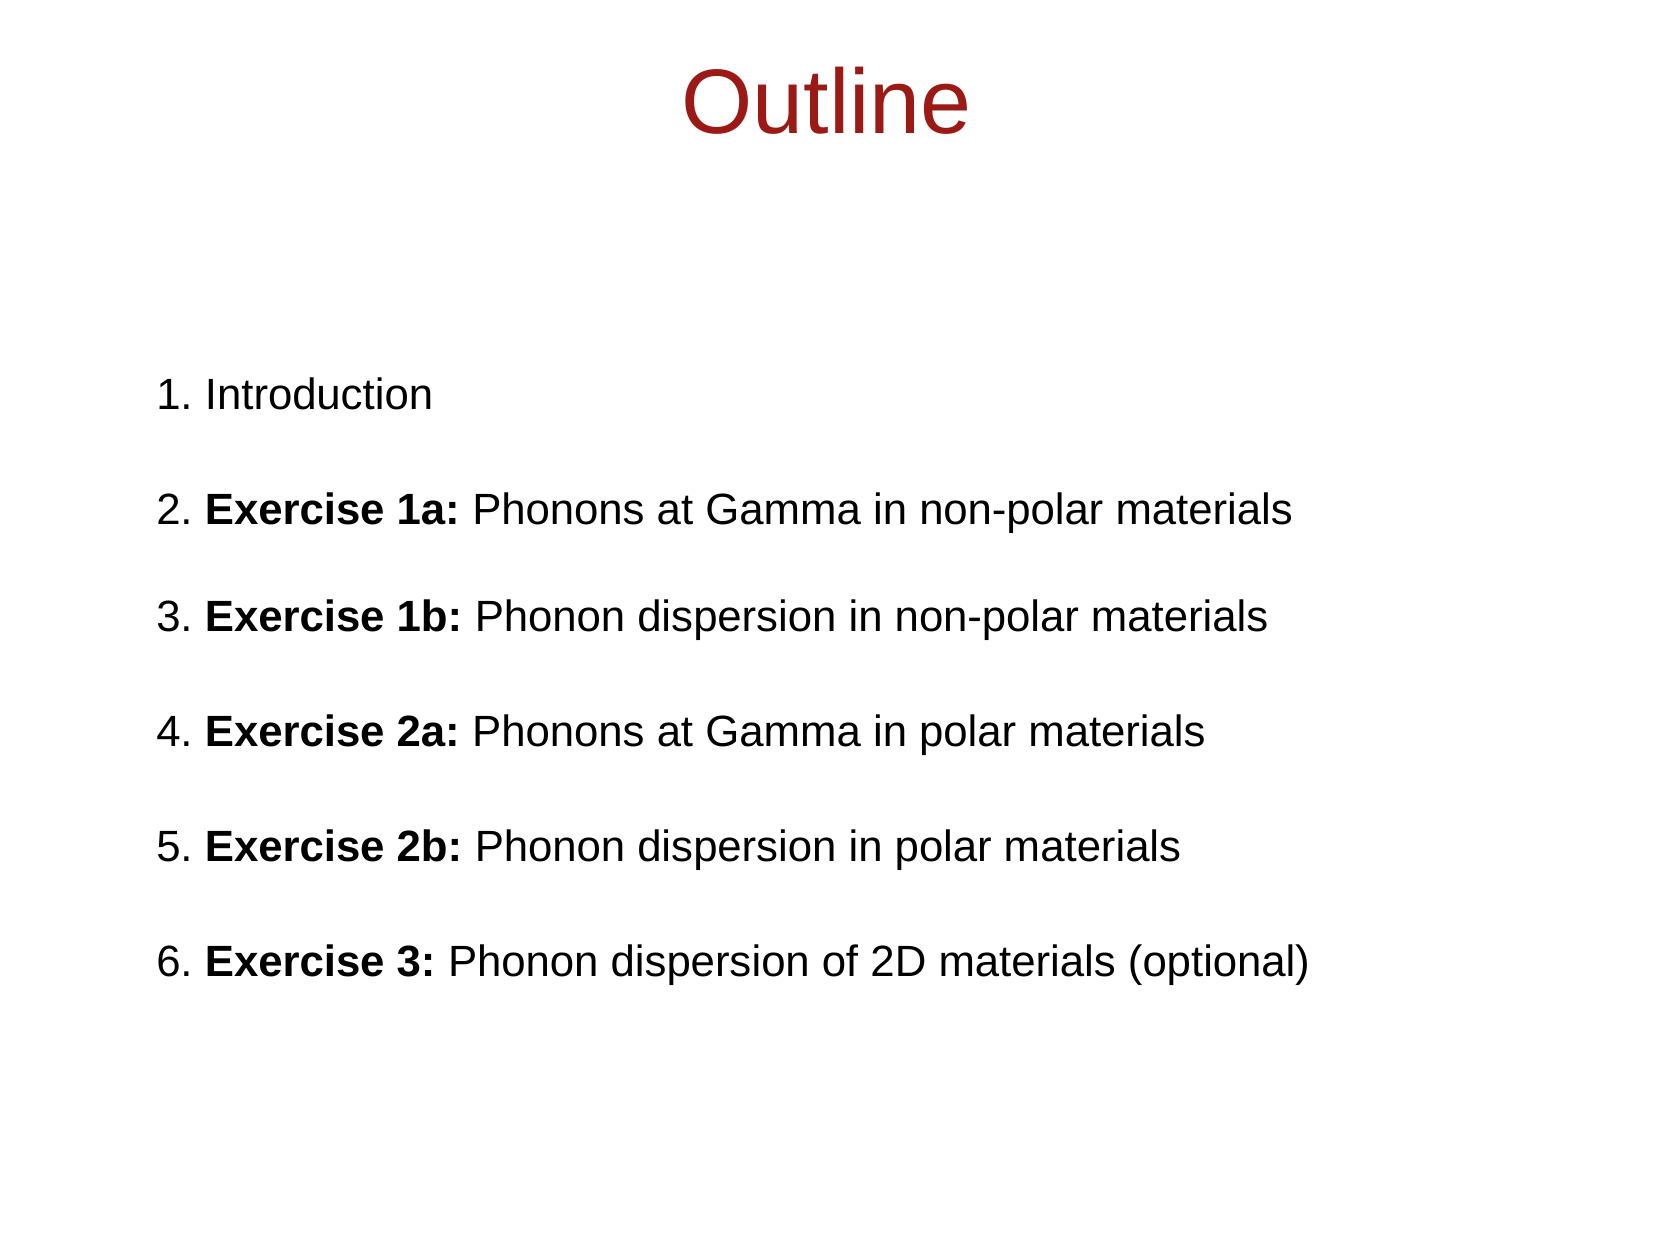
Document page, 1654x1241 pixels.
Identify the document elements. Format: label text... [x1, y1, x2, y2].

title Outline [82, 49, 1571, 257]
list 1. Introduction 2. Exercise 1a: Phonons at Gamma in non-polar materials 3. Exercise 1b: Phonon dispersion in non-polar materials 4. Exercise 2a: Phonons at Gamma in polar materials 5. Exercise 2b: Phonon dispersion in polar materials 6. Exercise 3: Phonon dispersion of 2D materials (optional) [135, 370, 1516, 991]
